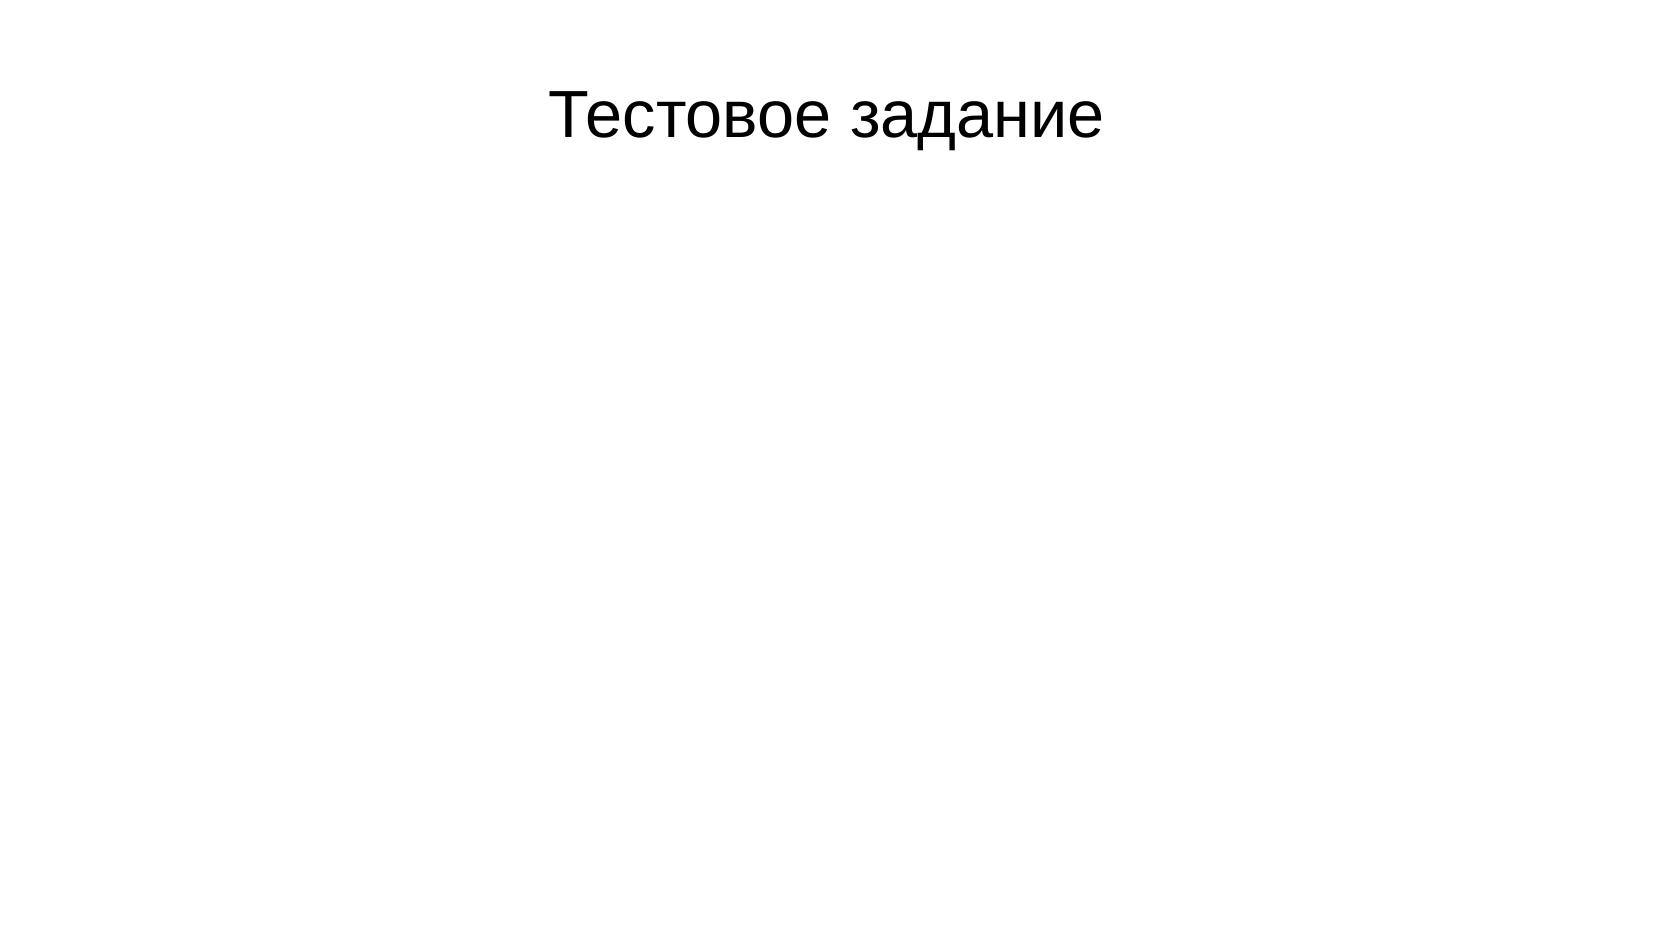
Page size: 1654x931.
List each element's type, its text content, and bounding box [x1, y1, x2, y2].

title Тестовое задание [82, 37, 1571, 193]
